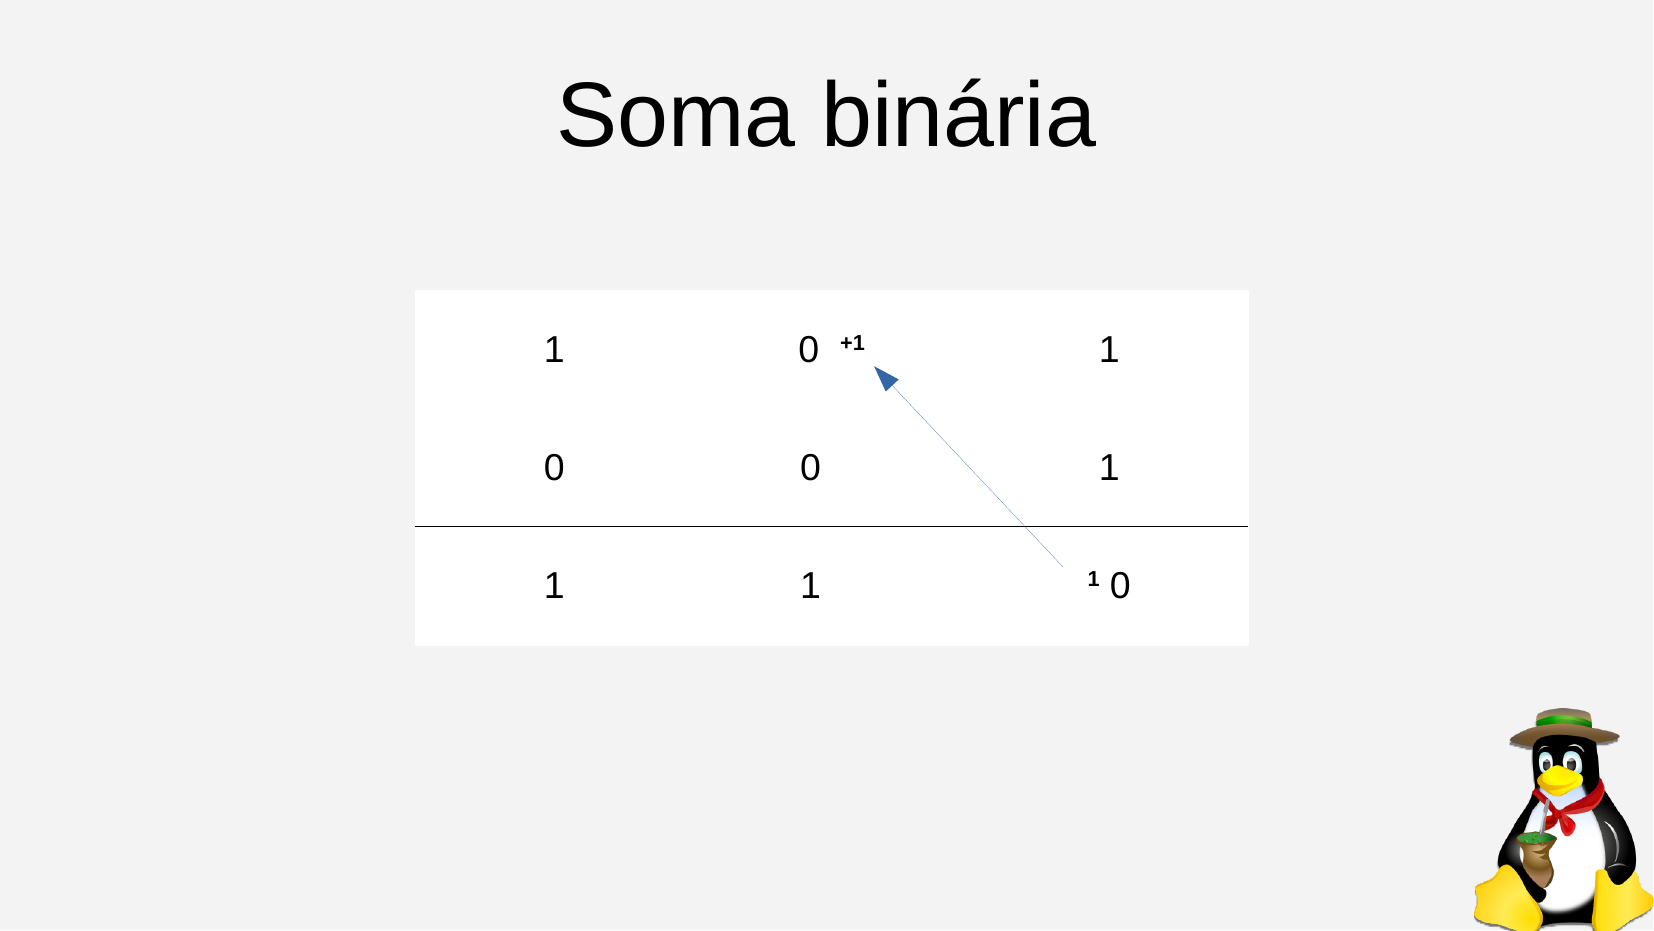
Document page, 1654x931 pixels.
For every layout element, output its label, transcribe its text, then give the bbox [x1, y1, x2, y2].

table_cell 0 [916, 409, 970, 466]
table_header 0 +1 [694, 291, 970, 408]
table_cell 0 [416, 409, 693, 526]
table_cell 1 0 [971, 527, 1248, 645]
table_cell 1 [694, 527, 970, 645]
table_header 1 [416, 291, 693, 408]
picture [1474, 708, 1654, 931]
table_cell 0 [694, 409, 970, 526]
title Soma binária [82, 37, 1571, 193]
table_cell 1 [971, 409, 1248, 526]
table_cell 1 [971, 471, 1023, 526]
table_cell 1 [416, 527, 693, 645]
table_header 1 [971, 291, 1248, 408]
